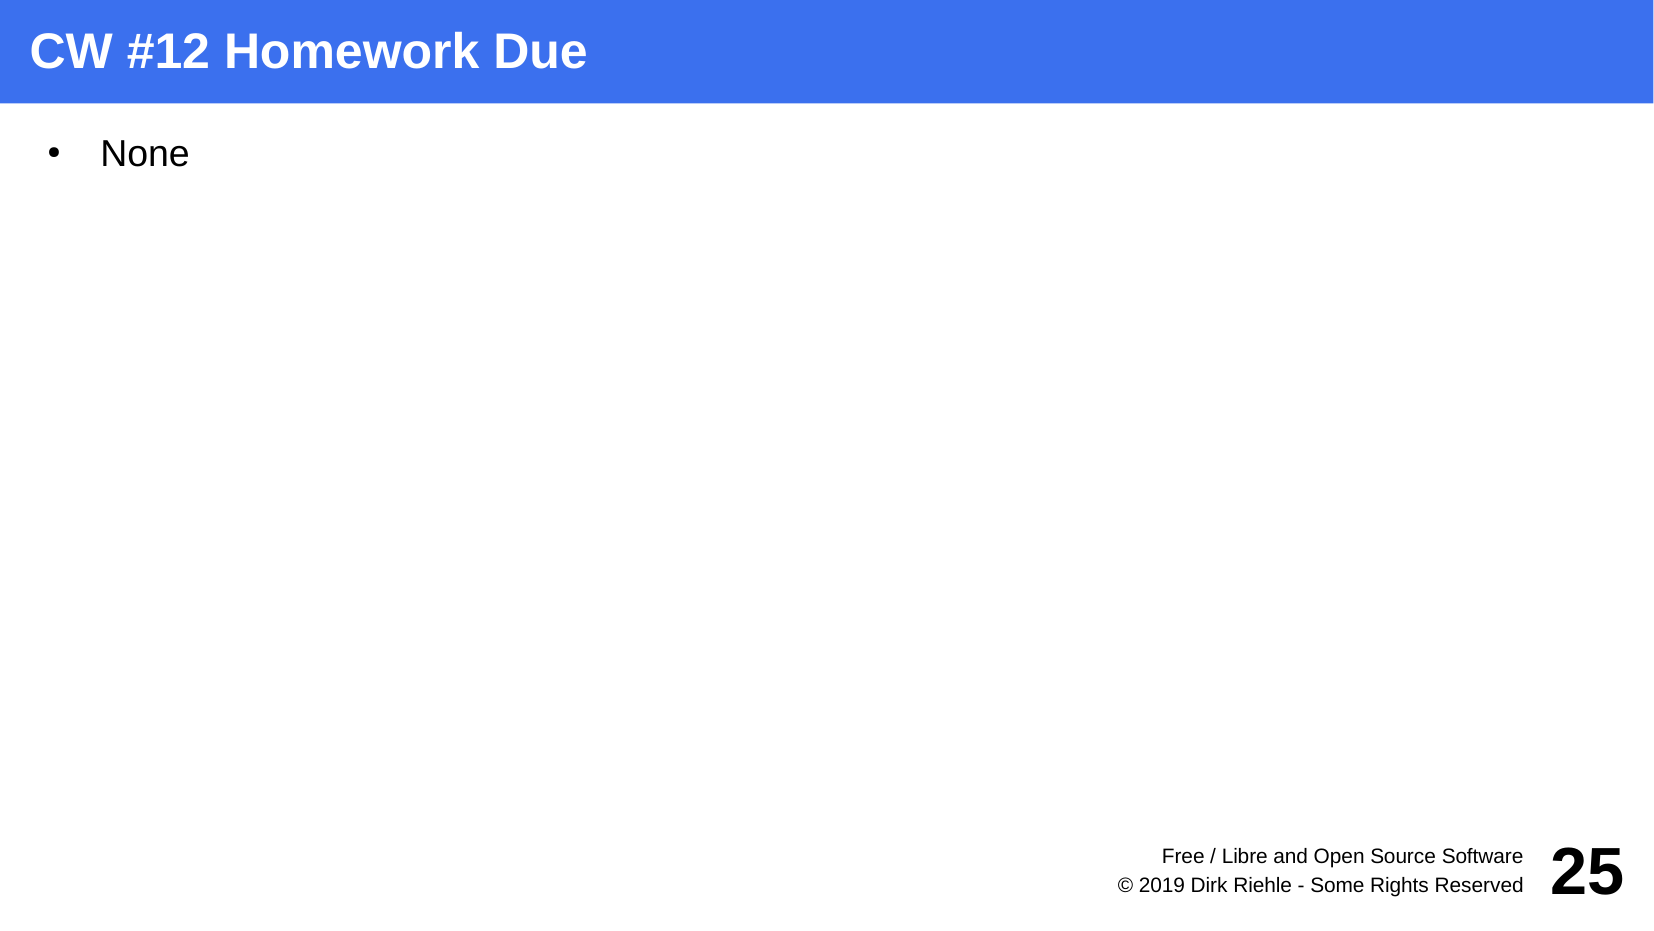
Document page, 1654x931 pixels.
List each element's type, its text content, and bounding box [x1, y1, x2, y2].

list None [29, 132, 1625, 813]
title CW #12 Homework Due [0, 0, 1654, 104]
